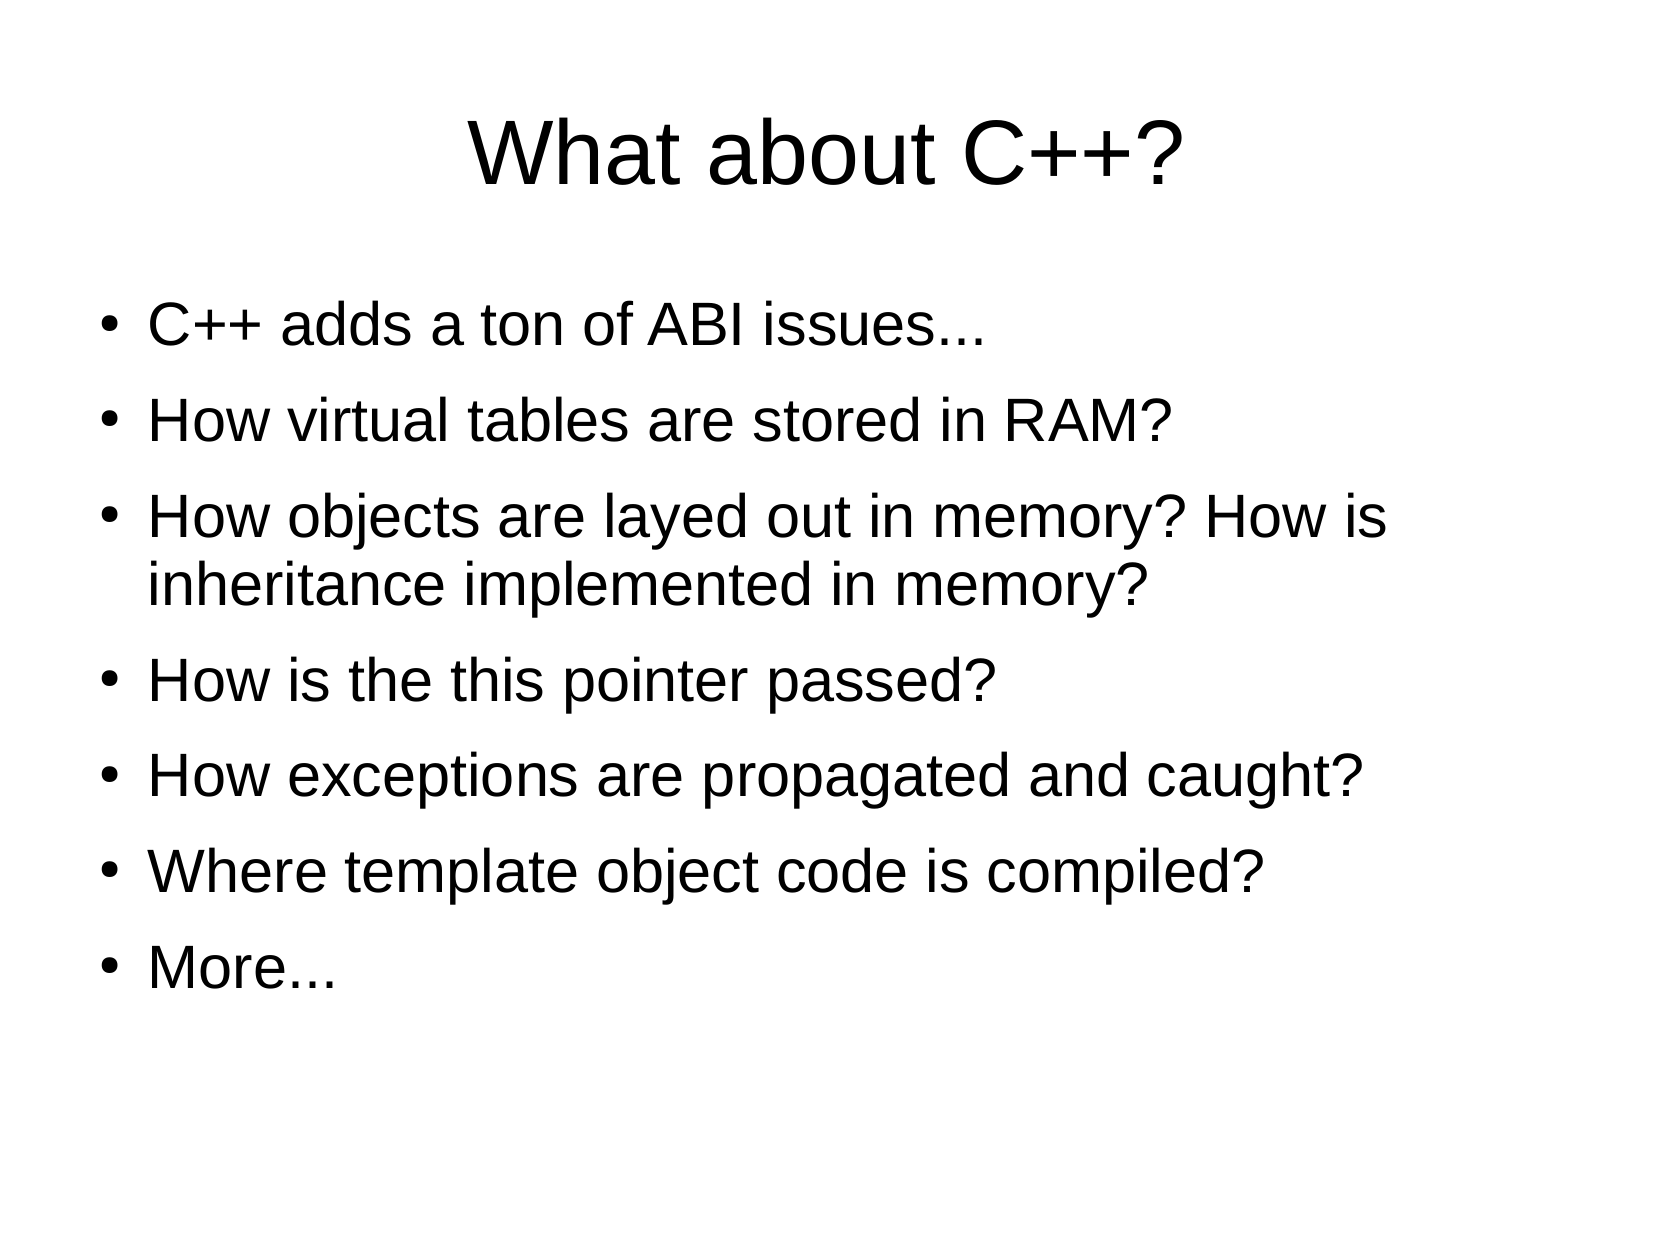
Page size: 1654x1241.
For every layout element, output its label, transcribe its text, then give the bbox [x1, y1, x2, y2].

list C++ adds a ton of ABI issues... How virtual tables are stored in RAM? How objects are layed out in memory? How is inheritance implemented in memory? How is the this pointer passed? How exceptions are propagated and caught? Where template object code is compiled? More... [82, 290, 1571, 1010]
title What about C++? [82, 49, 1571, 257]
